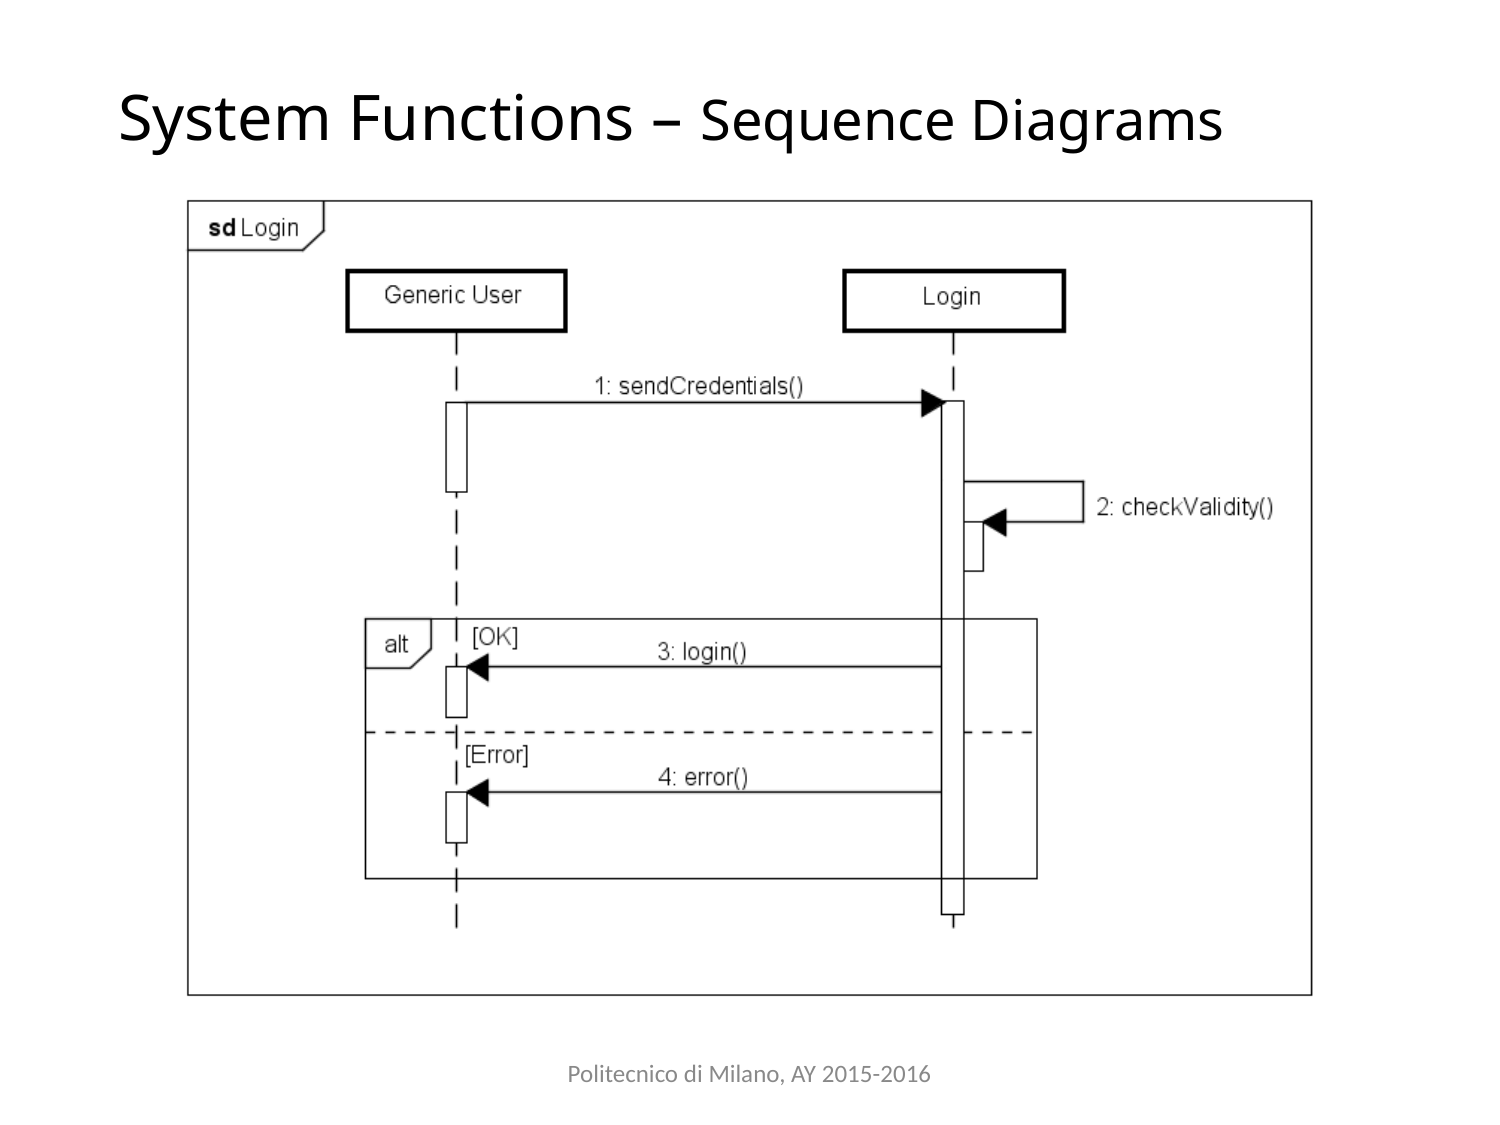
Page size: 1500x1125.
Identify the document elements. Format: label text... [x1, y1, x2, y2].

title System Functions – Sequence Diagrams [103, 58, 1397, 182]
picture [168, 181, 1332, 1014]
text_box Politecnico di Milano, AY 2015-2016 [496, 1042, 1004, 1103]
